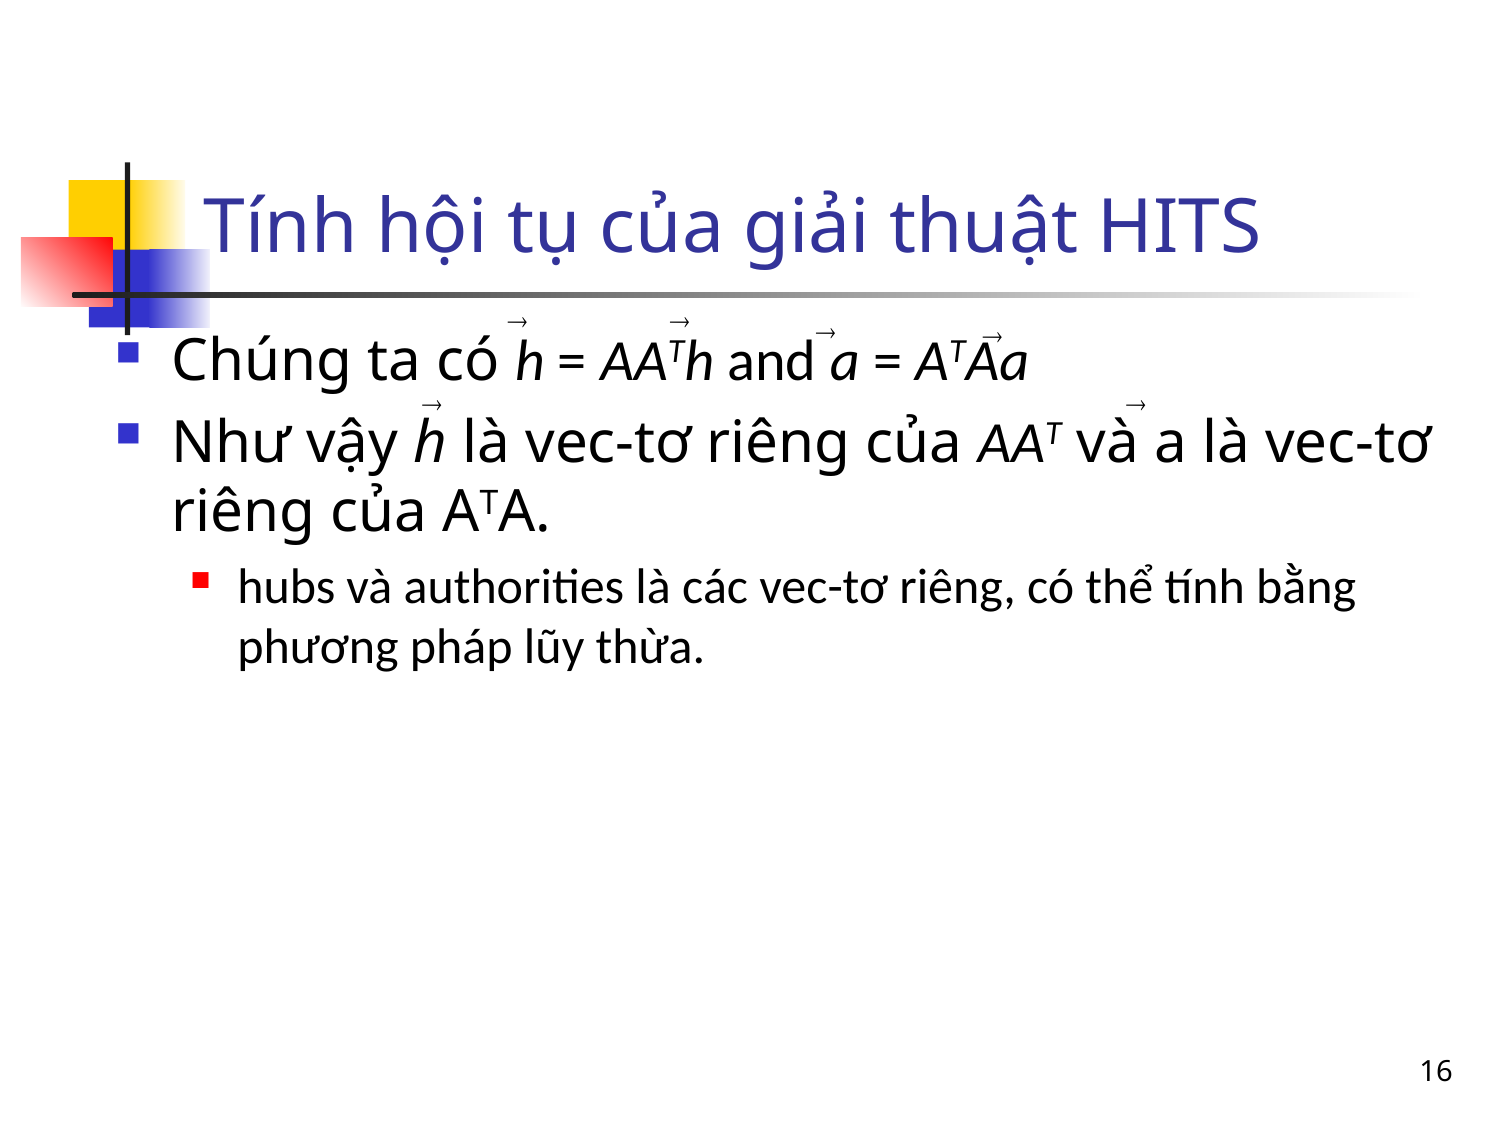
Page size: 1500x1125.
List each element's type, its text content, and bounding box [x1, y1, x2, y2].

chart [1123, 397, 1156, 424]
chart [667, 314, 699, 342]
chart [506, 314, 538, 342]
picture [812, 322, 844, 348]
picture [979, 327, 1011, 353]
list Chúng ta có h = AATh and a = ATAa Như vậy h là vec-tơ riêng của AAT và a là vec-tơ riêng của ATA. hubs và authorities là các vec-tơ riêng, có thể tính bằng phương pháp lũy thừa. [100, 314, 1469, 1100]
picture [666, 312, 698, 338]
picture [418, 395, 451, 421]
picture [504, 312, 536, 338]
title Tính hội tụ của giải thuật HITS [188, 35, 1468, 275]
picture [1122, 395, 1155, 421]
chart [813, 323, 845, 350]
